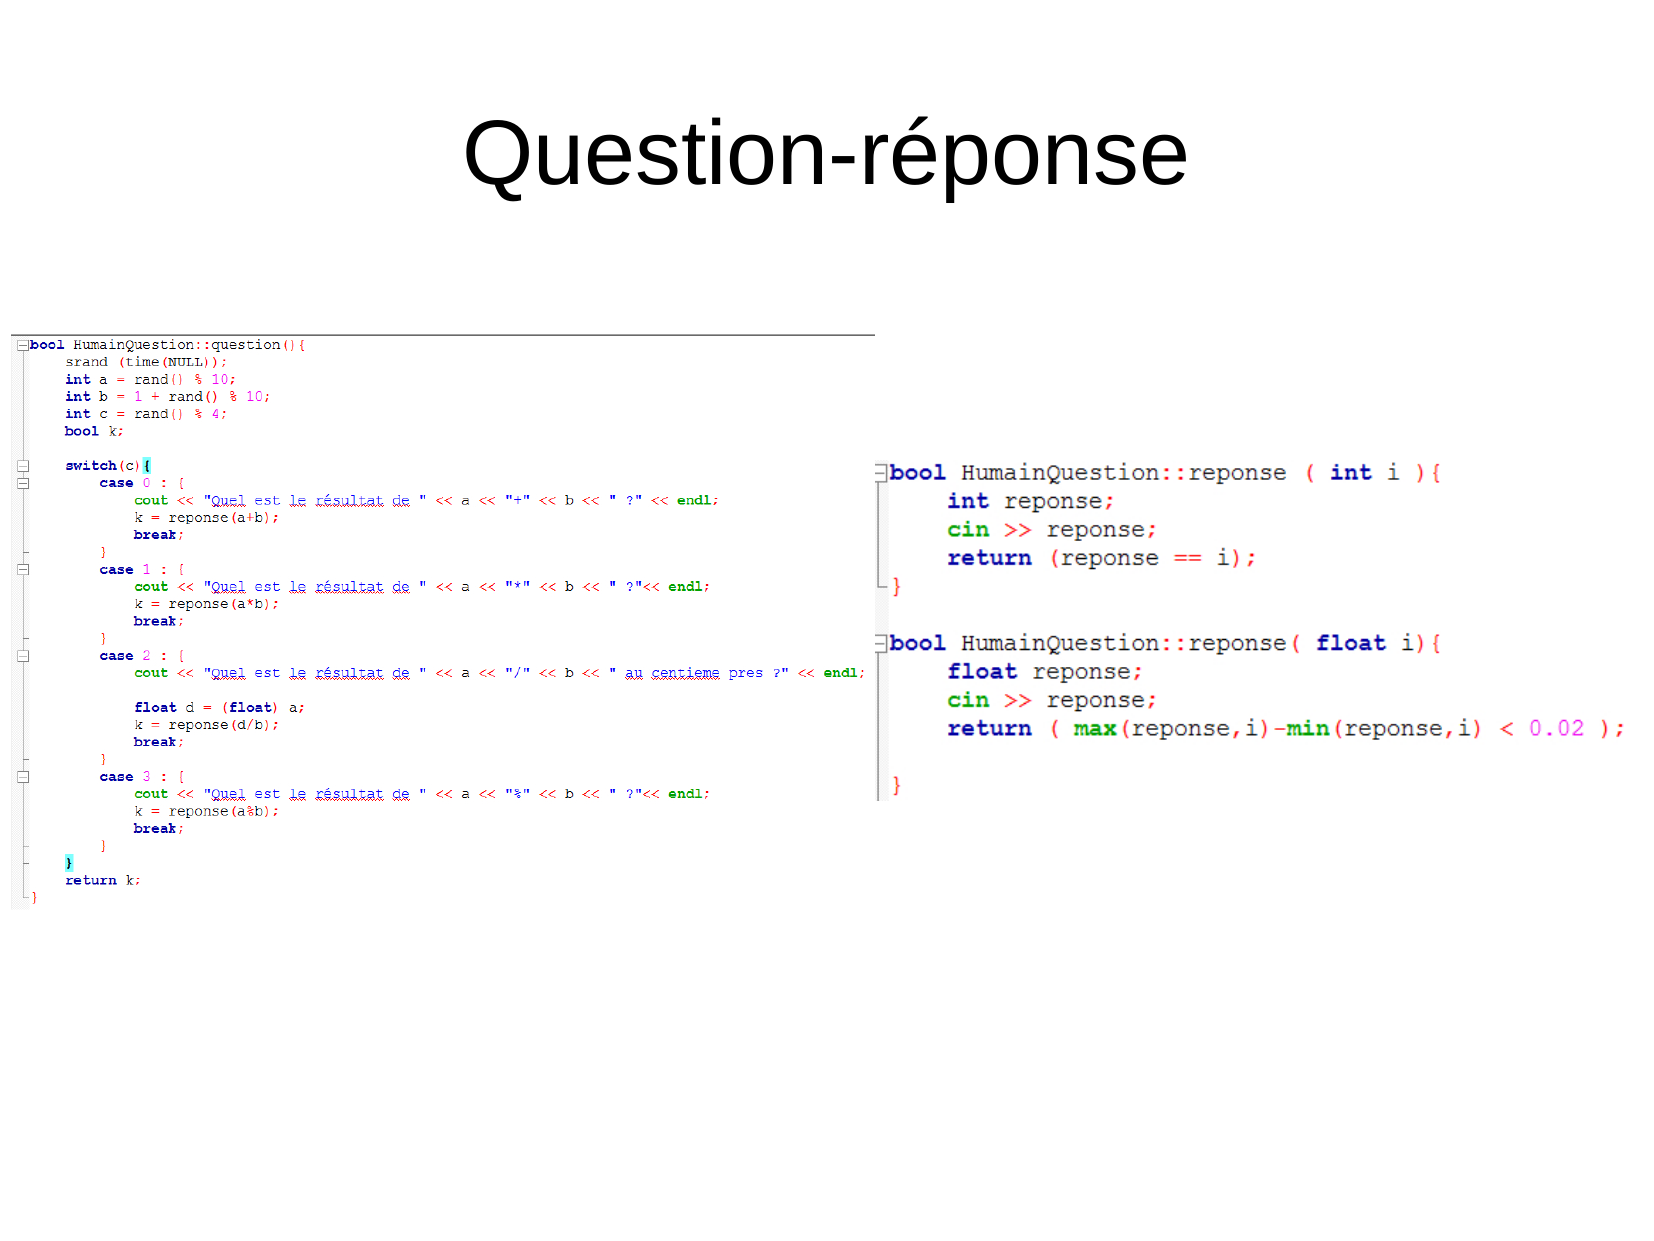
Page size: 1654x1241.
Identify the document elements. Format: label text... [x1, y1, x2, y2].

picture [11, 334, 1642, 910]
title Question-réponse [82, 49, 1571, 257]
